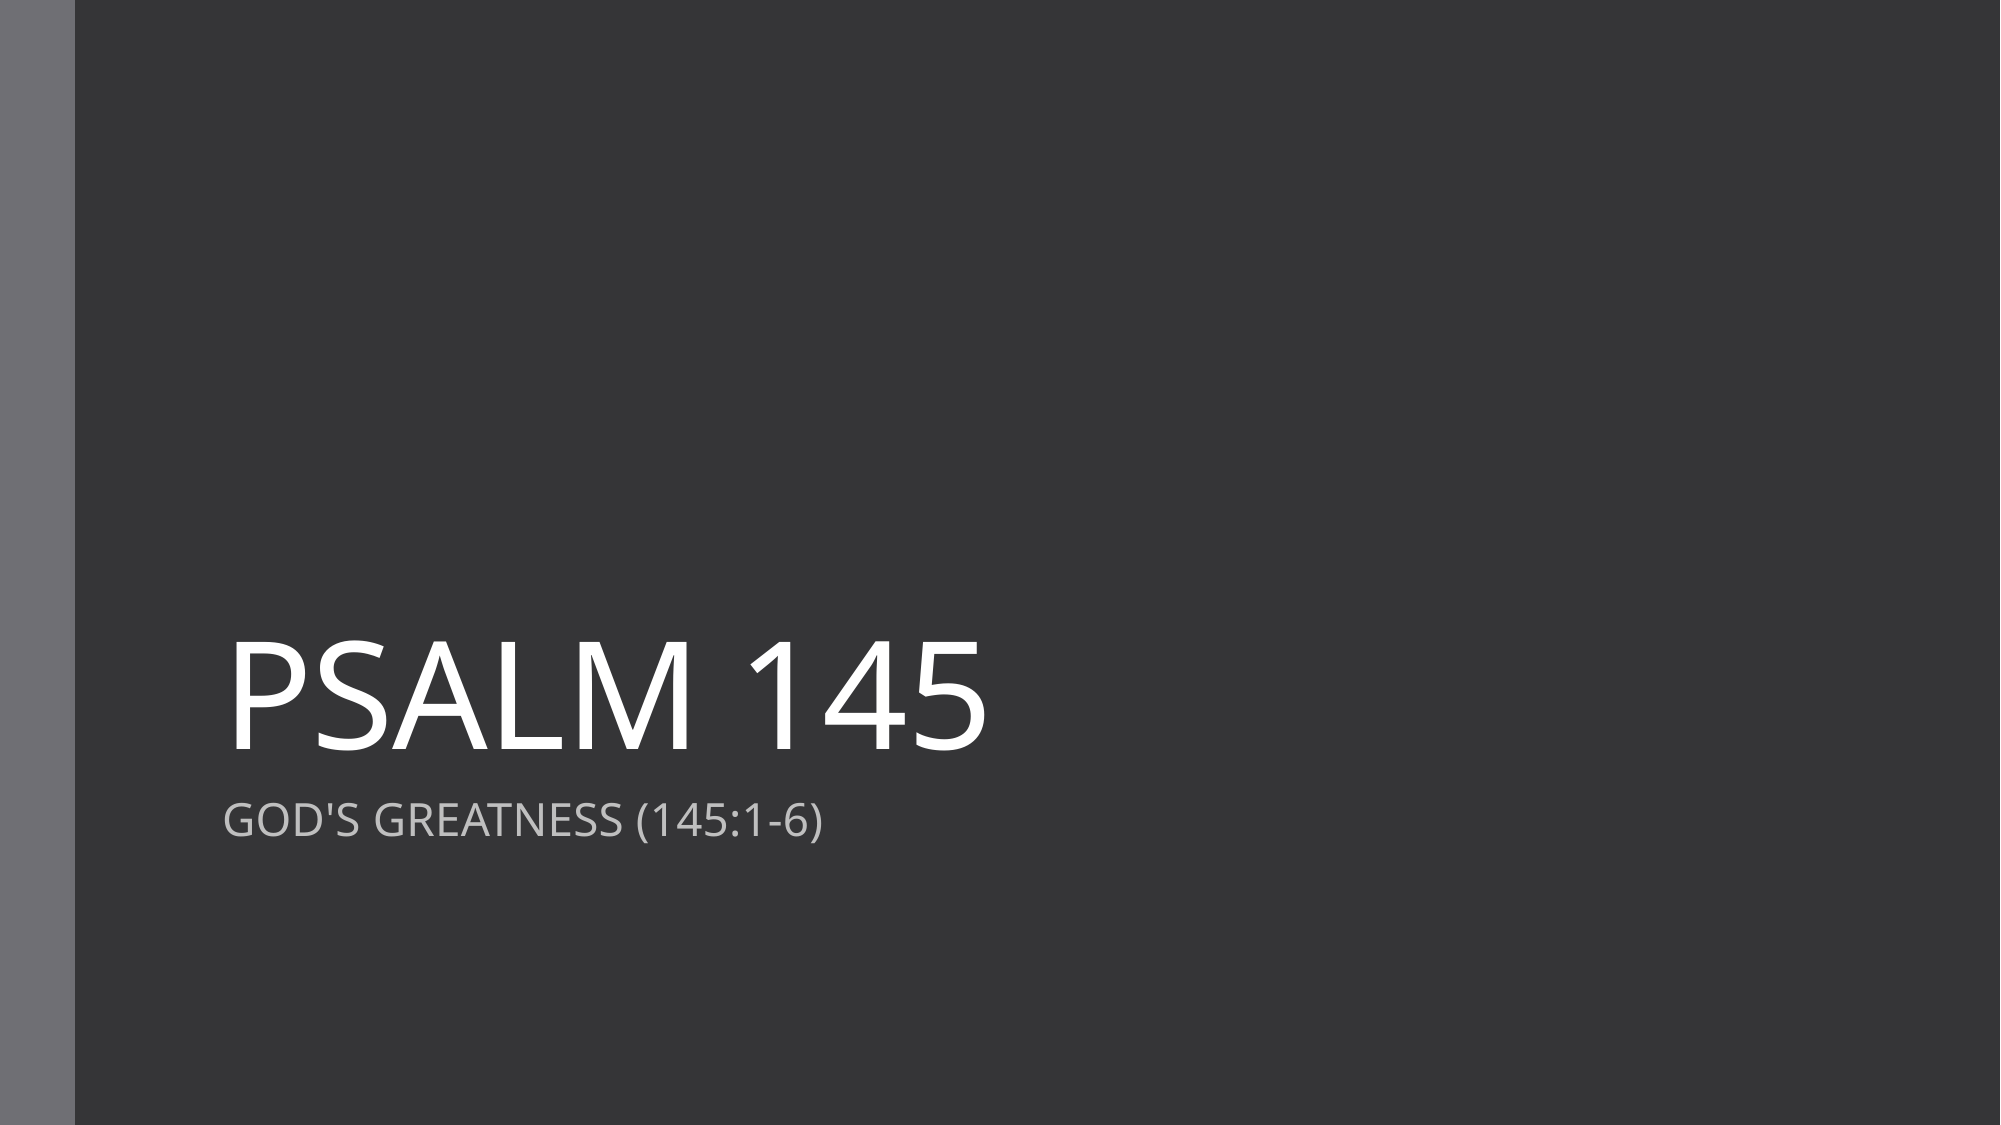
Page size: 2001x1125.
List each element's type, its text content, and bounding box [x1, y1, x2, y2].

title PSALM 145 [206, 124, 1752, 787]
subtitle GOD'S GREATNESS (145:1-6) [206, 787, 1752, 1066]
